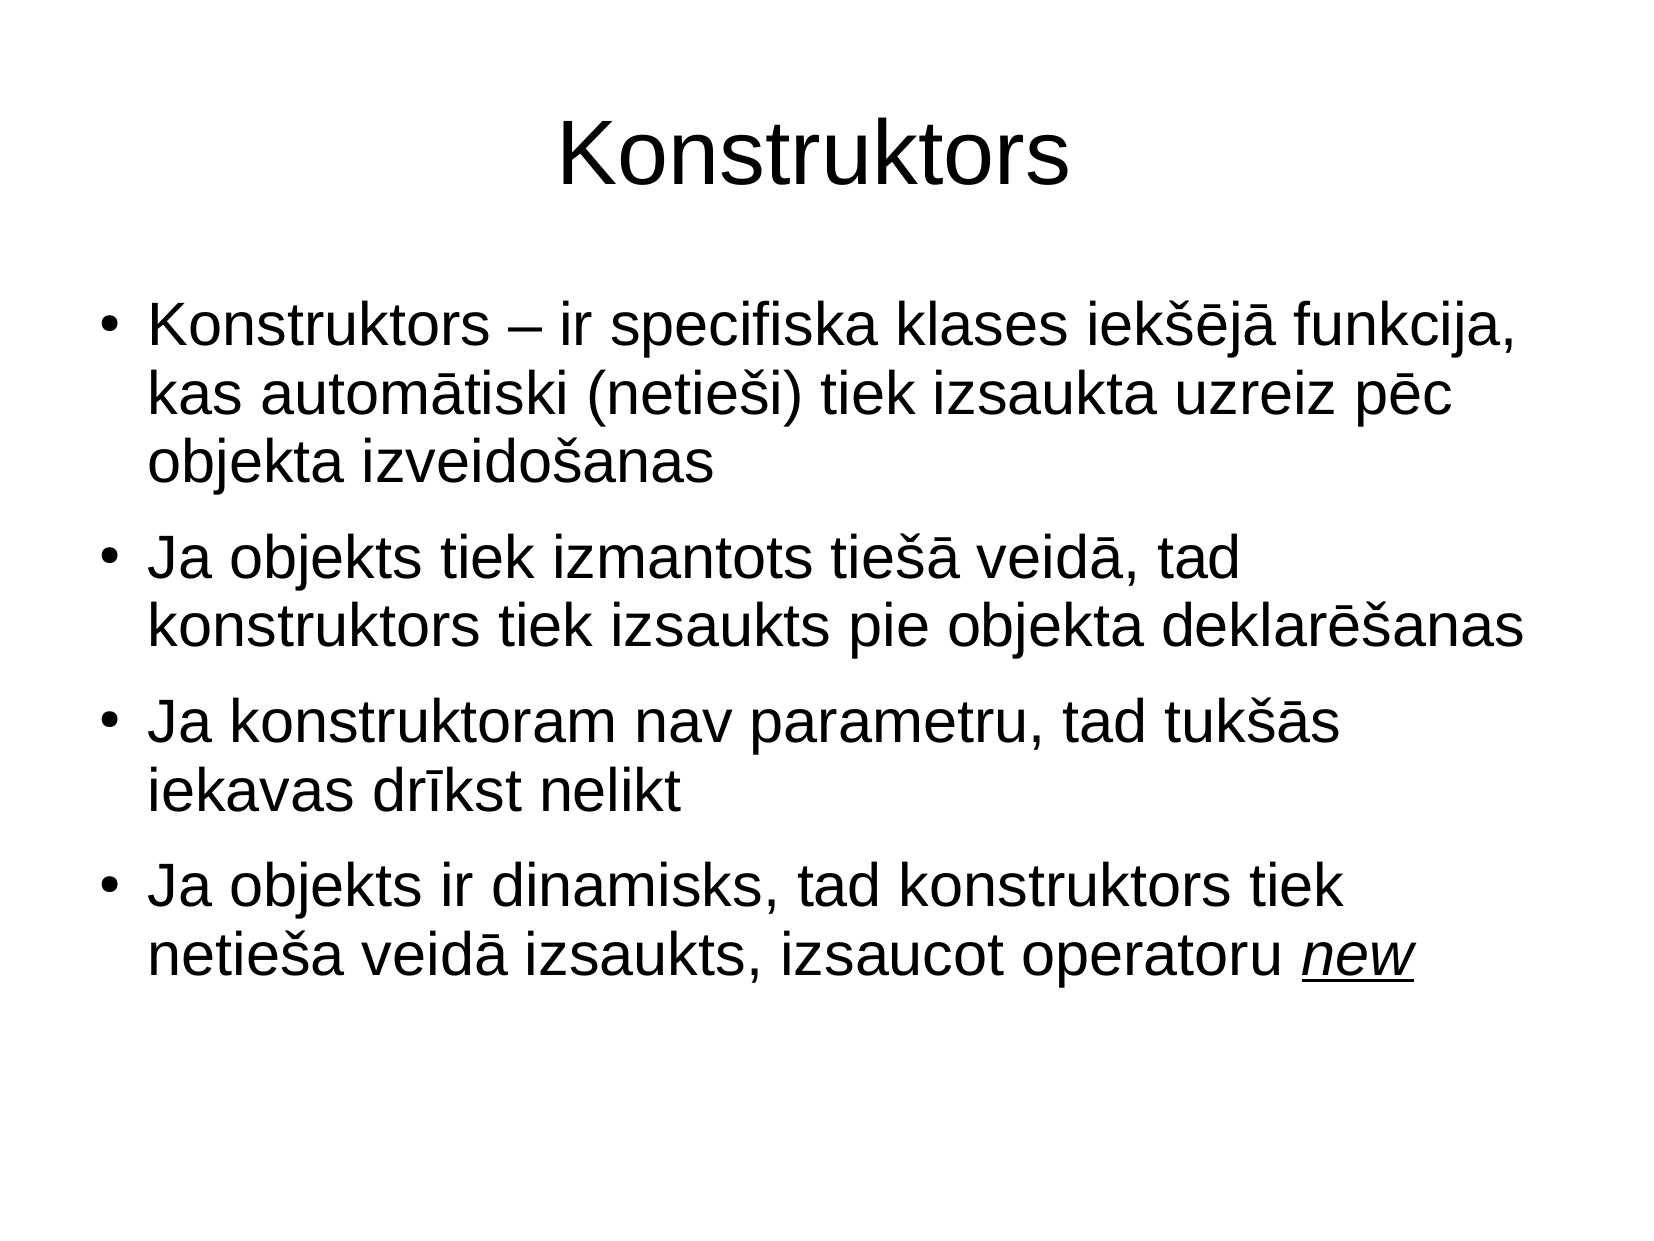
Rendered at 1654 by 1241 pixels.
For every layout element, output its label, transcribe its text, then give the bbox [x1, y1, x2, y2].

list Konstruktors – ir specifiska klases iekšējā funkcija, kas automātiski (netieši) tiek izsaukta uzreiz pēc objekta izveidošanas Ja objekts tiek izmantots tiešā veidā, tad konstruktors tiek izsaukts pie objekta deklarēšanas Ja konstruktoram nav parametru, tad tukšās iekavas drīkst nelikt Ja objekts ir dinamisks, tad konstruktors tiek netieša veidā izsaukts, izsaucot operatoru new [82, 290, 1538, 1010]
title Konstruktors [82, 49, 1571, 257]
